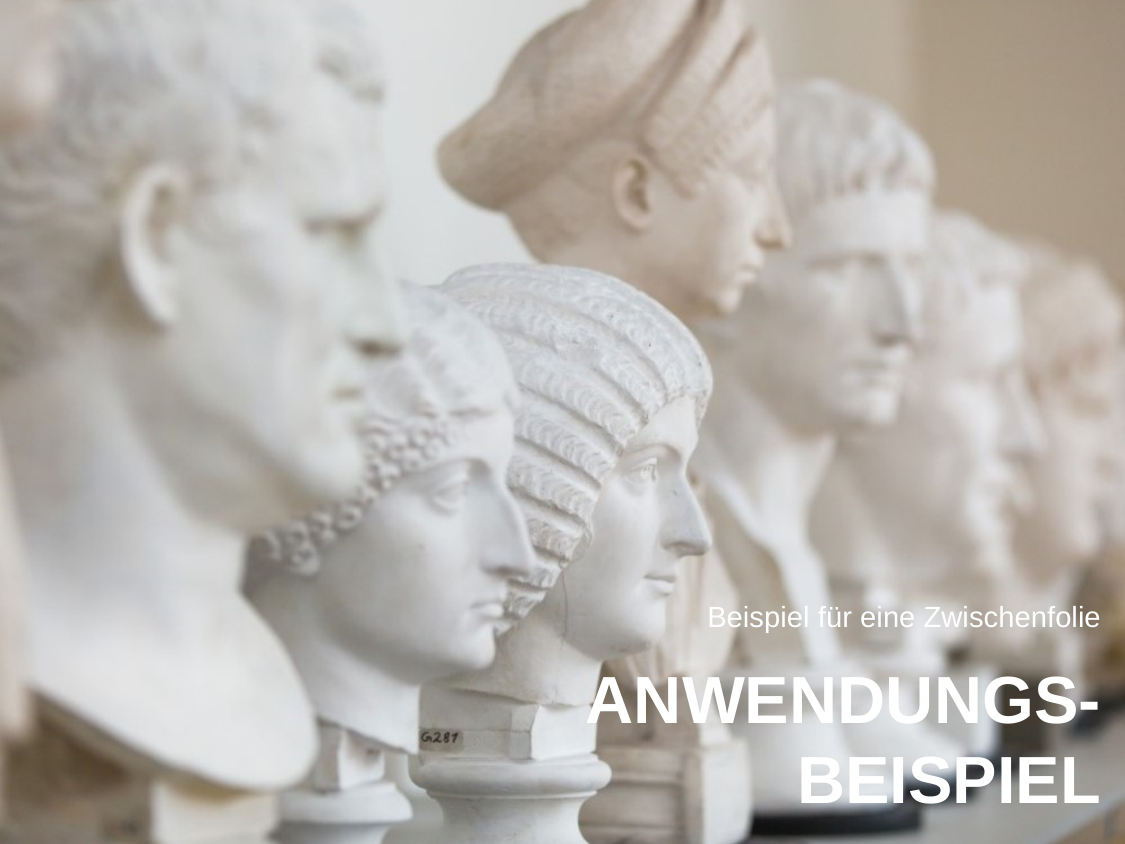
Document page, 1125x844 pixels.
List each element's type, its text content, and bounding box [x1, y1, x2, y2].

title Anwendungs-beispiel [569, 649, 1117, 820]
picture [0, 0, 1125, 844]
list Beispiel für eine Zwischenfolie [617, 583, 1117, 641]
